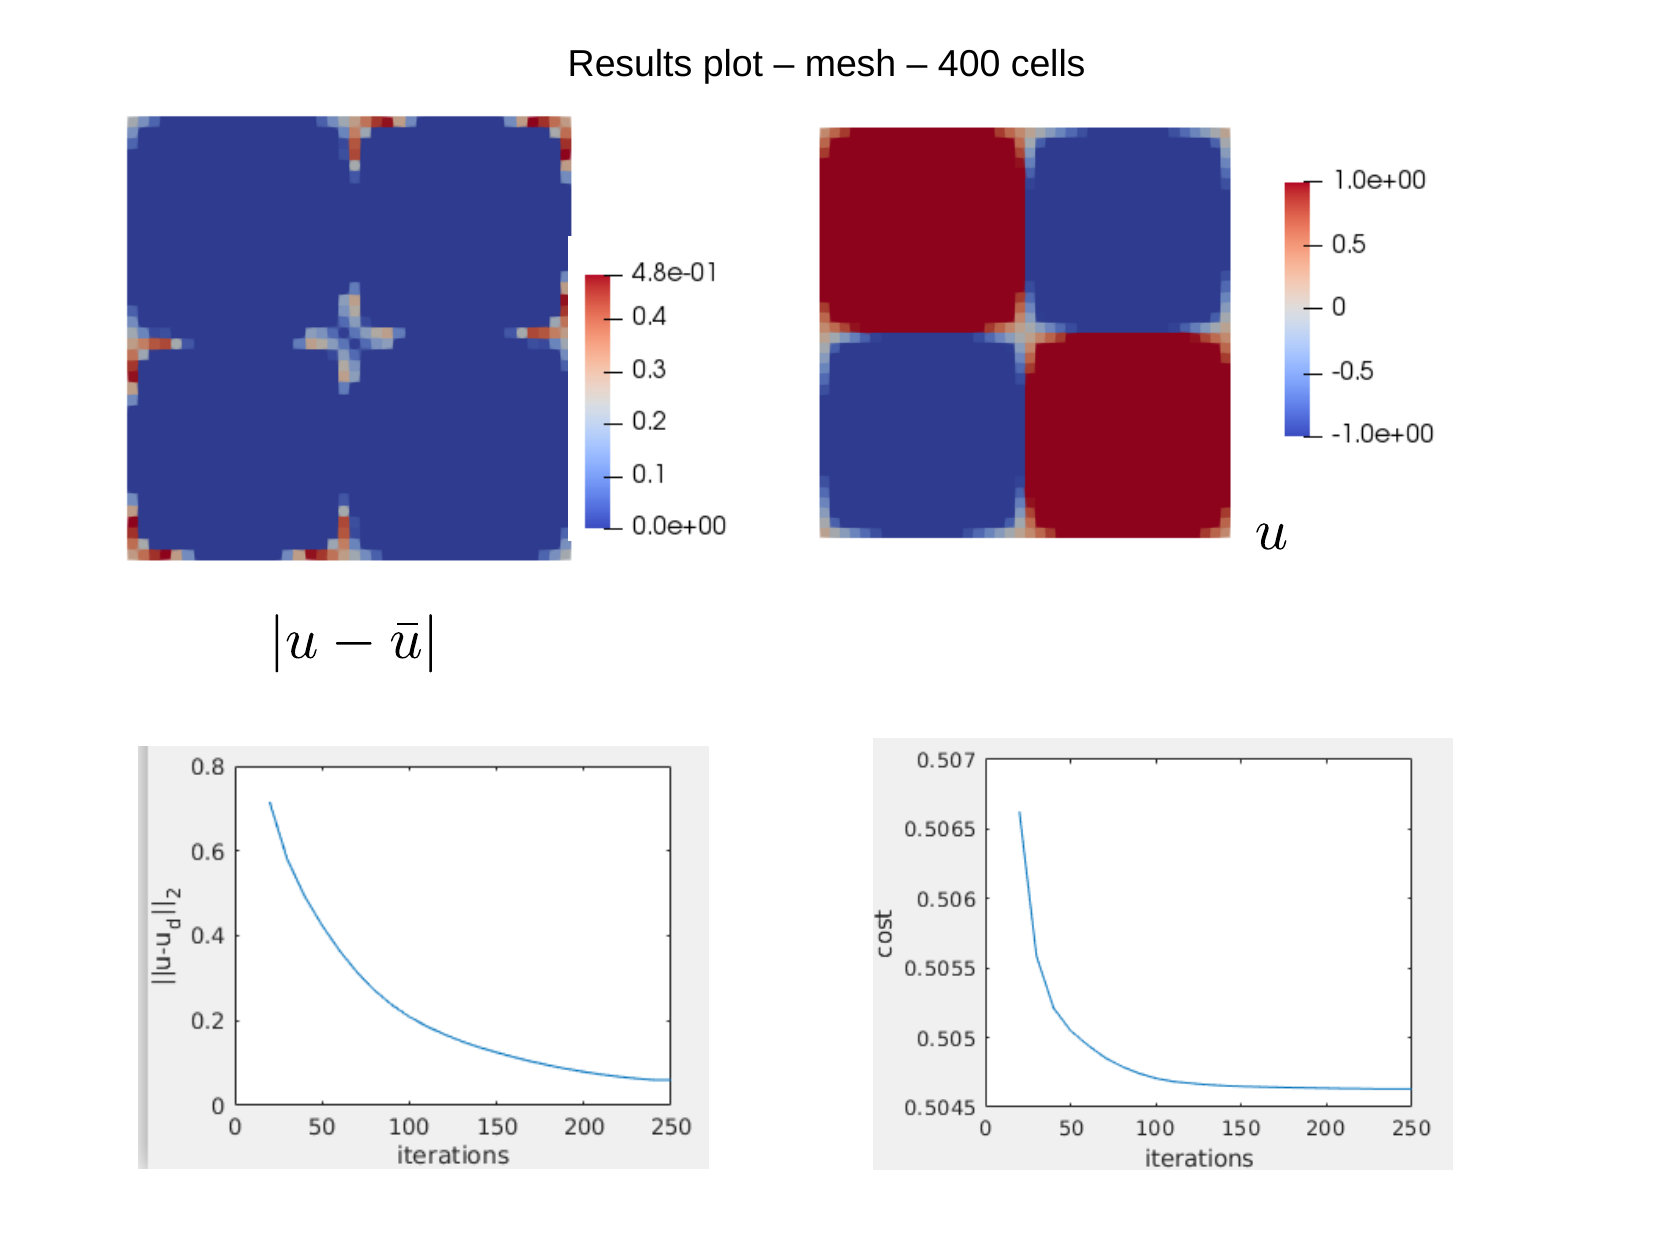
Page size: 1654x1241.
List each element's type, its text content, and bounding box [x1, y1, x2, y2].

picture [138, 746, 709, 1169]
picture [814, 122, 1238, 544]
text_box Results plot – mesh – 400 cells [552, 35, 1101, 93]
picture [118, 104, 733, 567]
text_box [1256, 523, 1287, 550]
picture [1263, 153, 1439, 449]
picture [873, 738, 1453, 1170]
text_box [271, 614, 432, 673]
